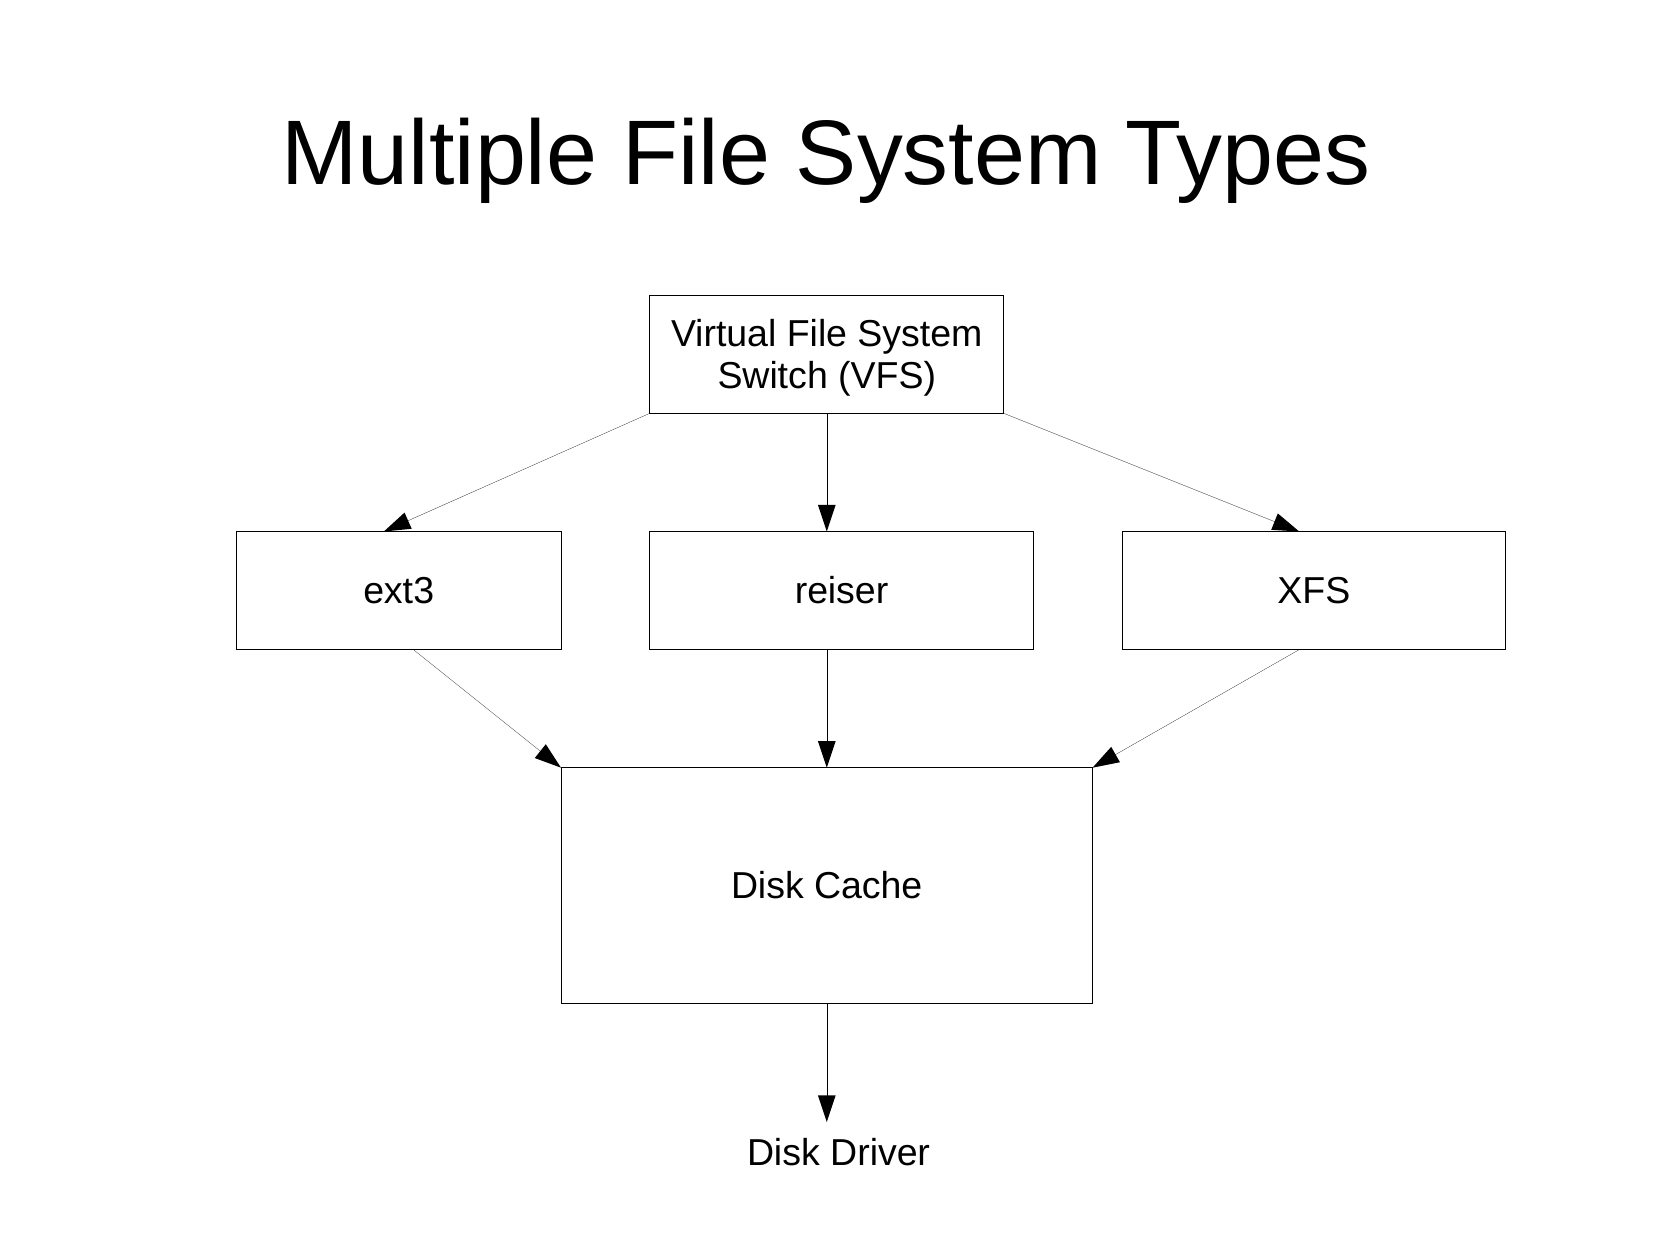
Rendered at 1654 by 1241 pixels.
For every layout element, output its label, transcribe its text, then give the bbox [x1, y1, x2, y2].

text_box XFS [1122, 531, 1506, 650]
text_box Virtual File System Switch (VFS) [649, 295, 1004, 414]
text_box reiser [649, 531, 1034, 650]
title Multiple File System Types [82, 49, 1571, 257]
text_box Disk Driver [732, 1124, 945, 1182]
text_box ext3 [236, 531, 562, 650]
text_box Disk Cache [561, 767, 1093, 1004]
